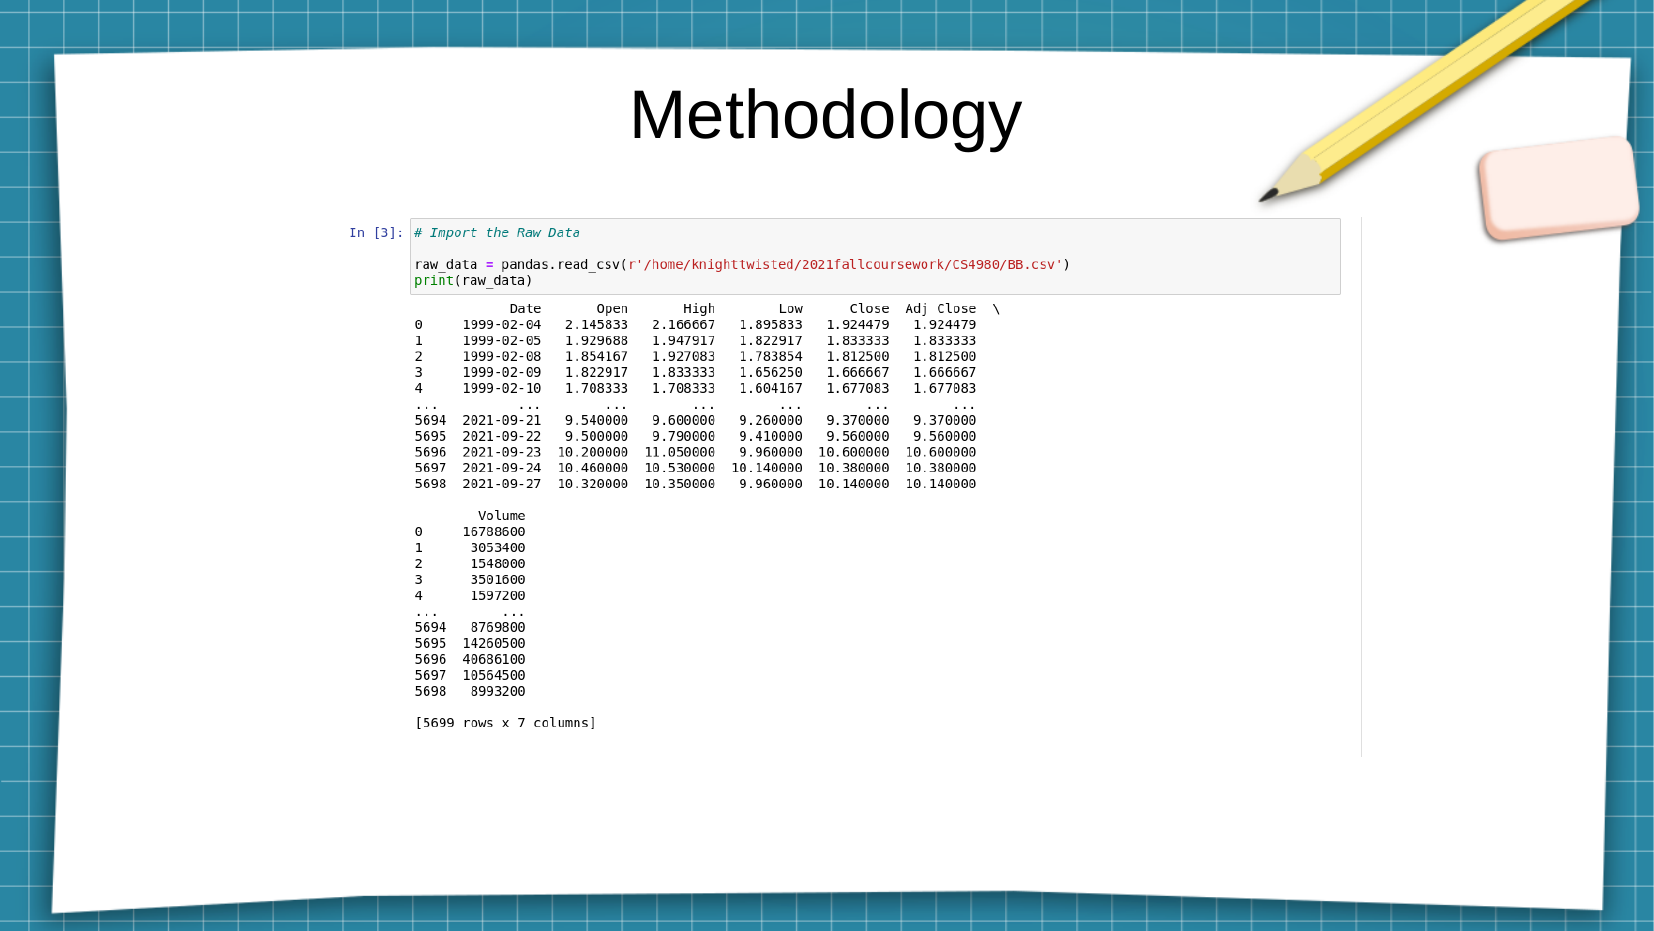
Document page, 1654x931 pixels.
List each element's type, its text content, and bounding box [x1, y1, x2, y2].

picture [0, 0, 1654, 931]
title Methodology [82, 37, 1571, 193]
